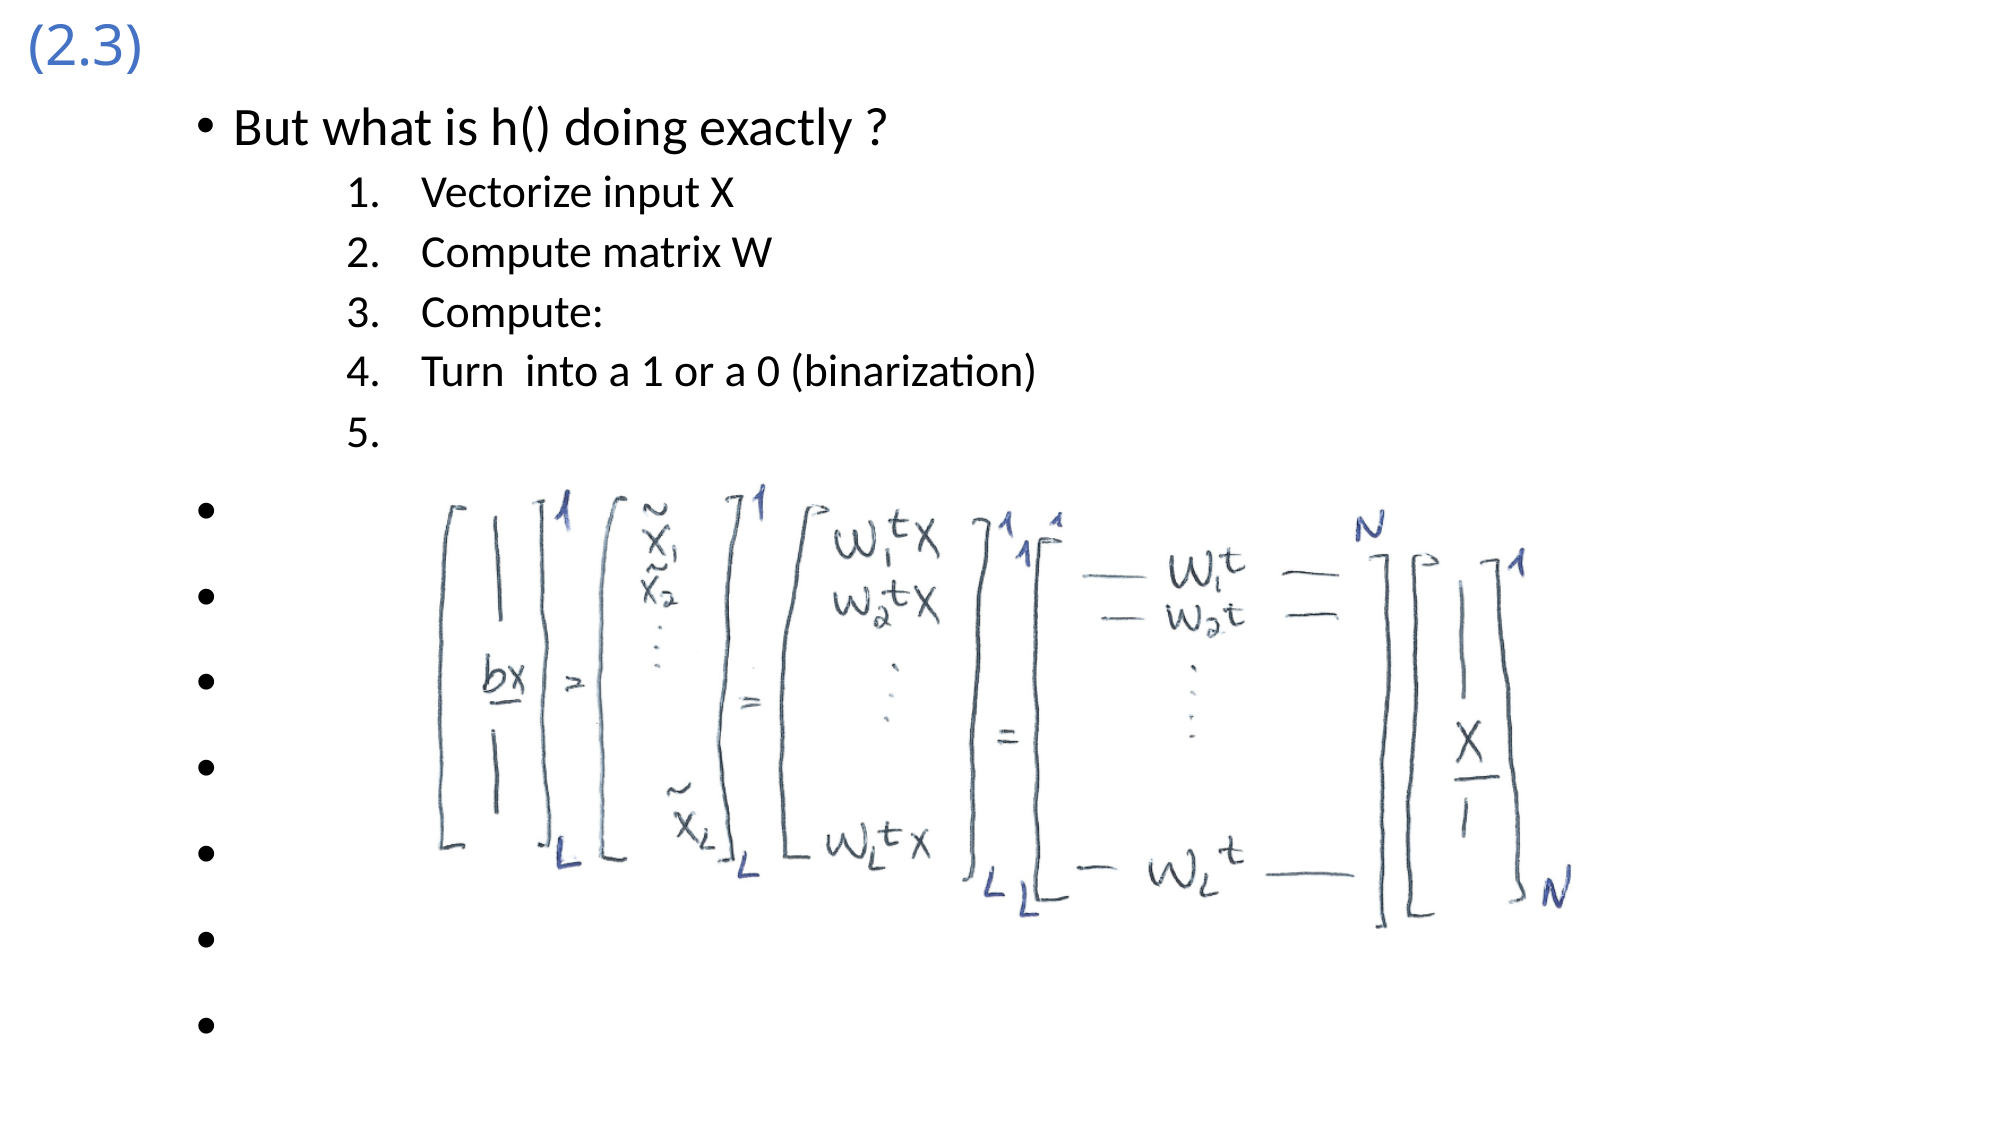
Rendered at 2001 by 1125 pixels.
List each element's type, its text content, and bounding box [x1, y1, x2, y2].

picture [420, 477, 1580, 929]
list But what is h() doing exactly ? Vectorize input X Compute matrix W Compute: Turn into a 1 or a 0 (binarization) [181, 91, 1819, 864]
title (2.3) [13, 9, 160, 92]
